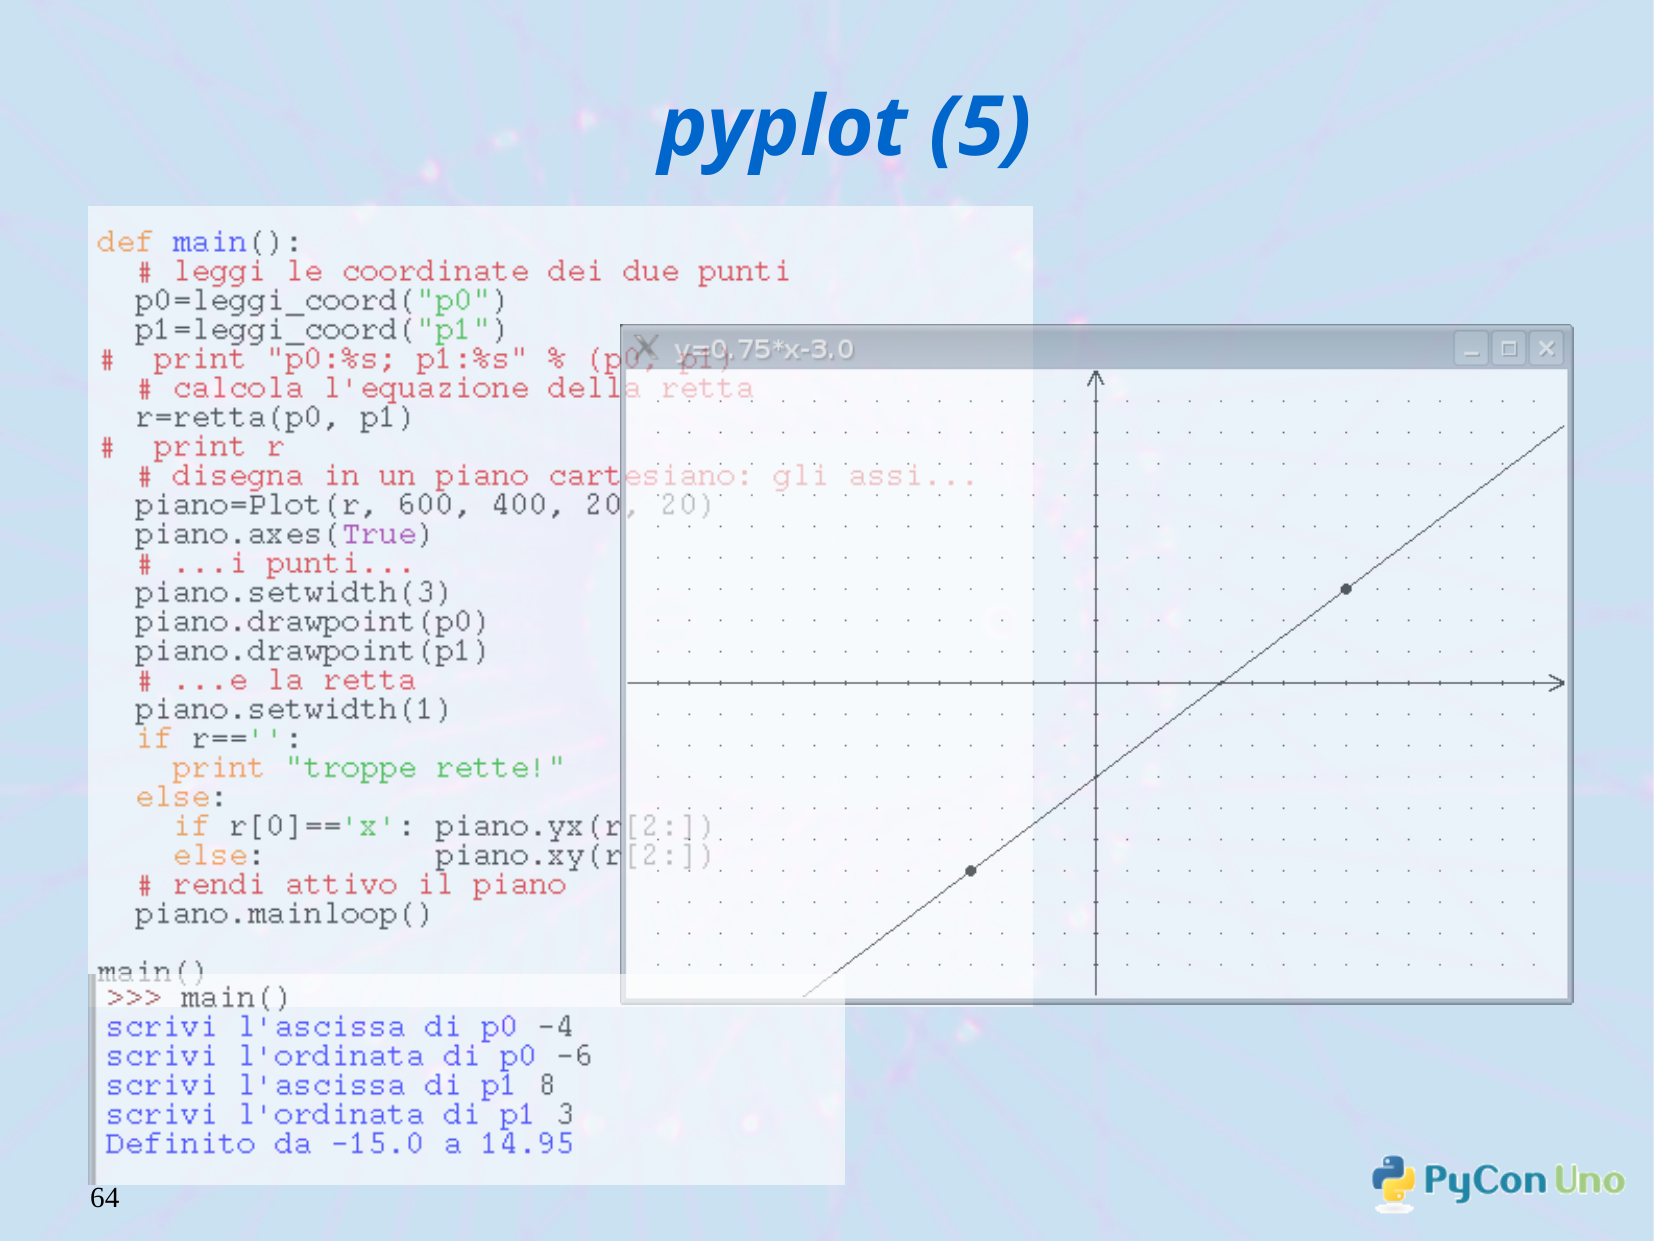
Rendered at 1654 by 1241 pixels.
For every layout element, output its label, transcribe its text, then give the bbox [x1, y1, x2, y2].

title pyplot (5) [139, 19, 1552, 227]
picture [0, 0, 1654, 1241]
